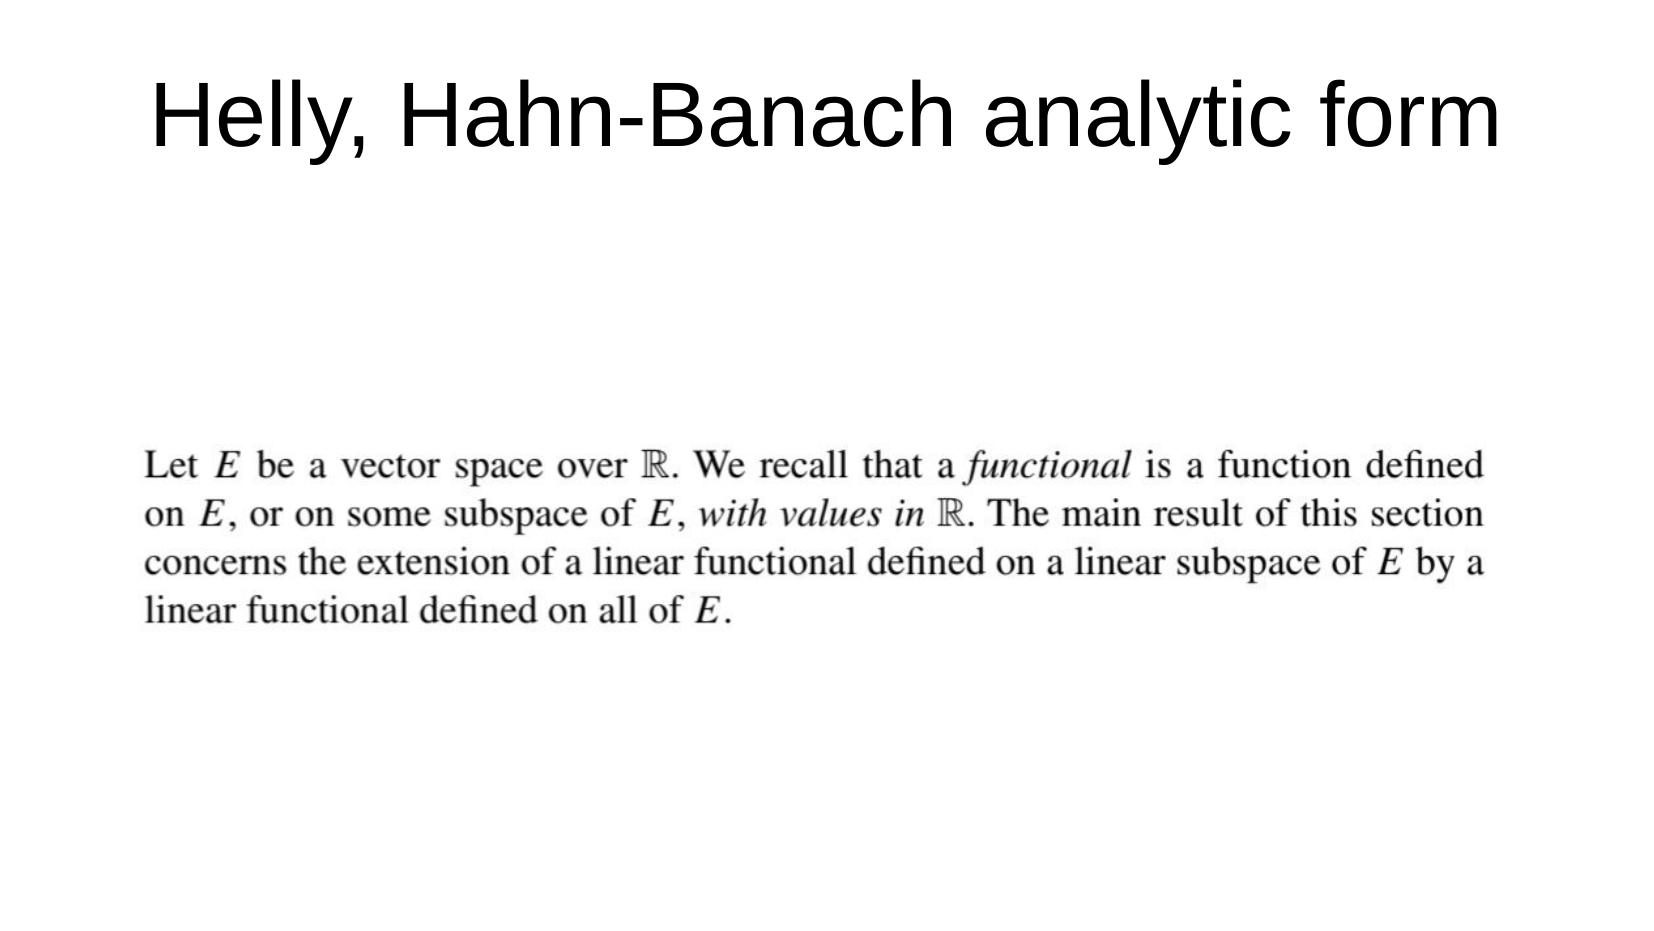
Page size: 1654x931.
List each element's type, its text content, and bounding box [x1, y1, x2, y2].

title Helly, Hahn-Banach analytic form [82, 37, 1571, 193]
picture [75, 412, 1571, 676]
